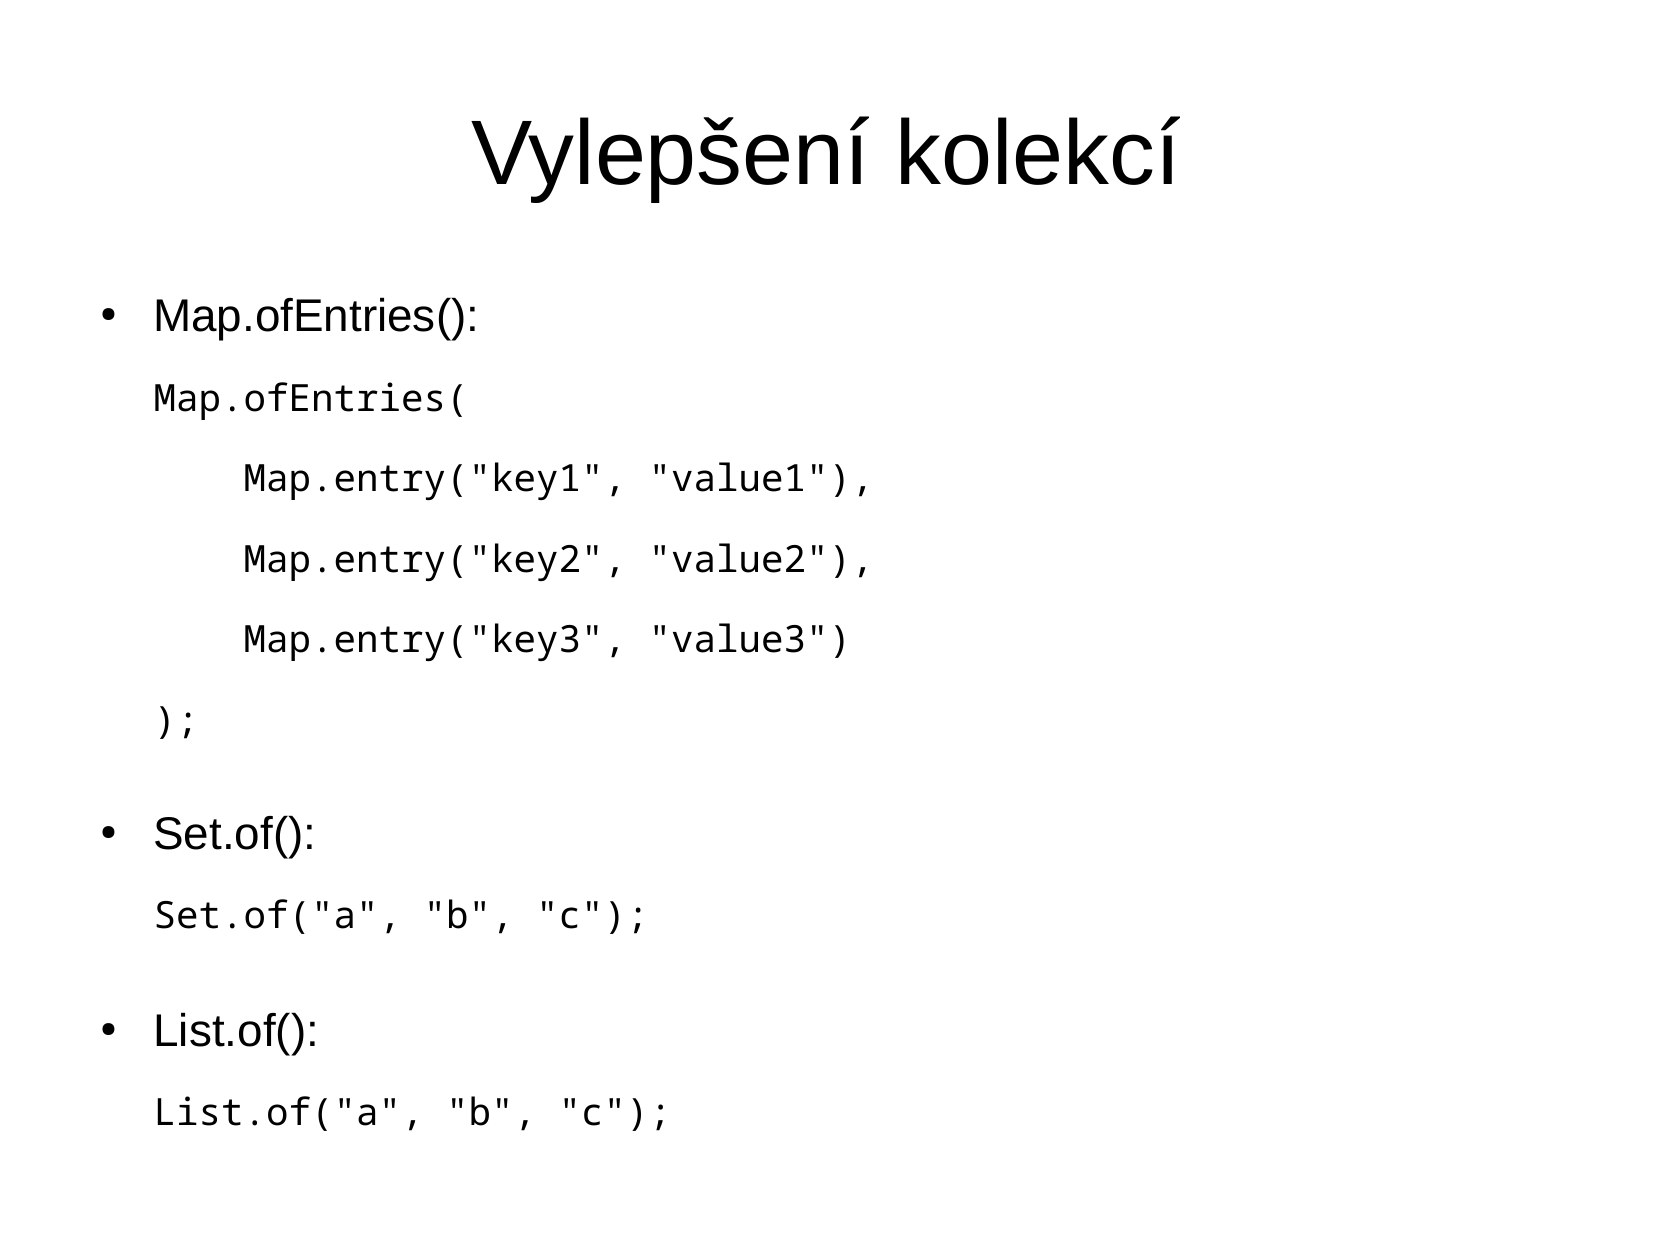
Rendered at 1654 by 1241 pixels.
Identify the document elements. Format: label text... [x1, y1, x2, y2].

title Vylepšení kolekcí [82, 49, 1571, 257]
list Map.ofEntries(): Map.ofEntries( Map.entry("key1", "value1"), Map.entry("key2", "value2"), Map.entry("key3", "value3") ); Set.of(): Set.of("a", "b", "c"); List.of(): List.of("a", "b", "c"); [82, 290, 1571, 1205]
